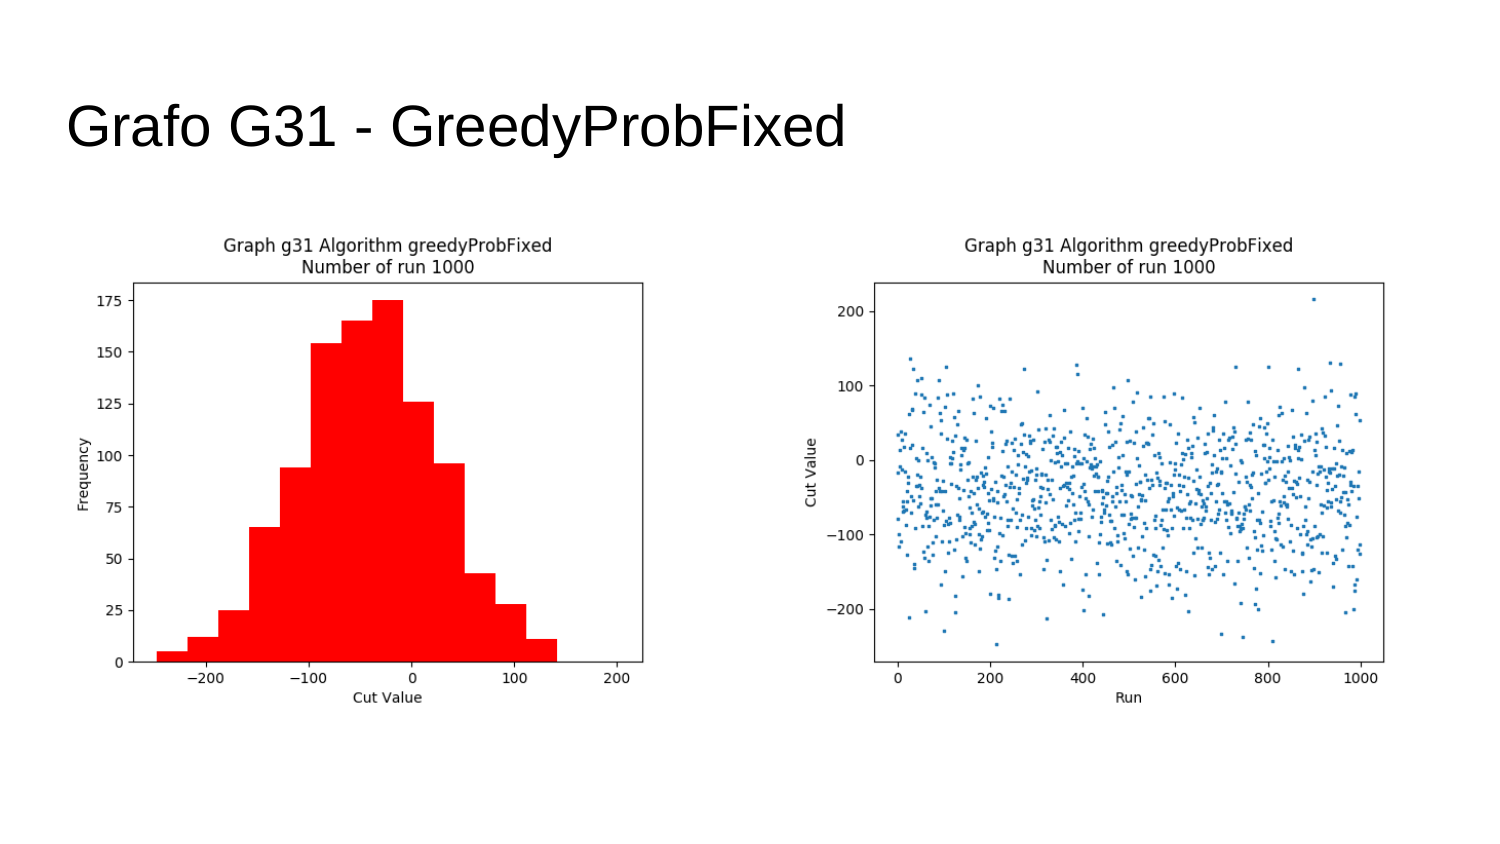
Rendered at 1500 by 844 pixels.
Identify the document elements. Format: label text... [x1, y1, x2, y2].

title Grafo G31 - GreedyProbFixed [51, 72, 1449, 167]
picture [51, 223, 708, 716]
picture [792, 223, 1449, 716]
